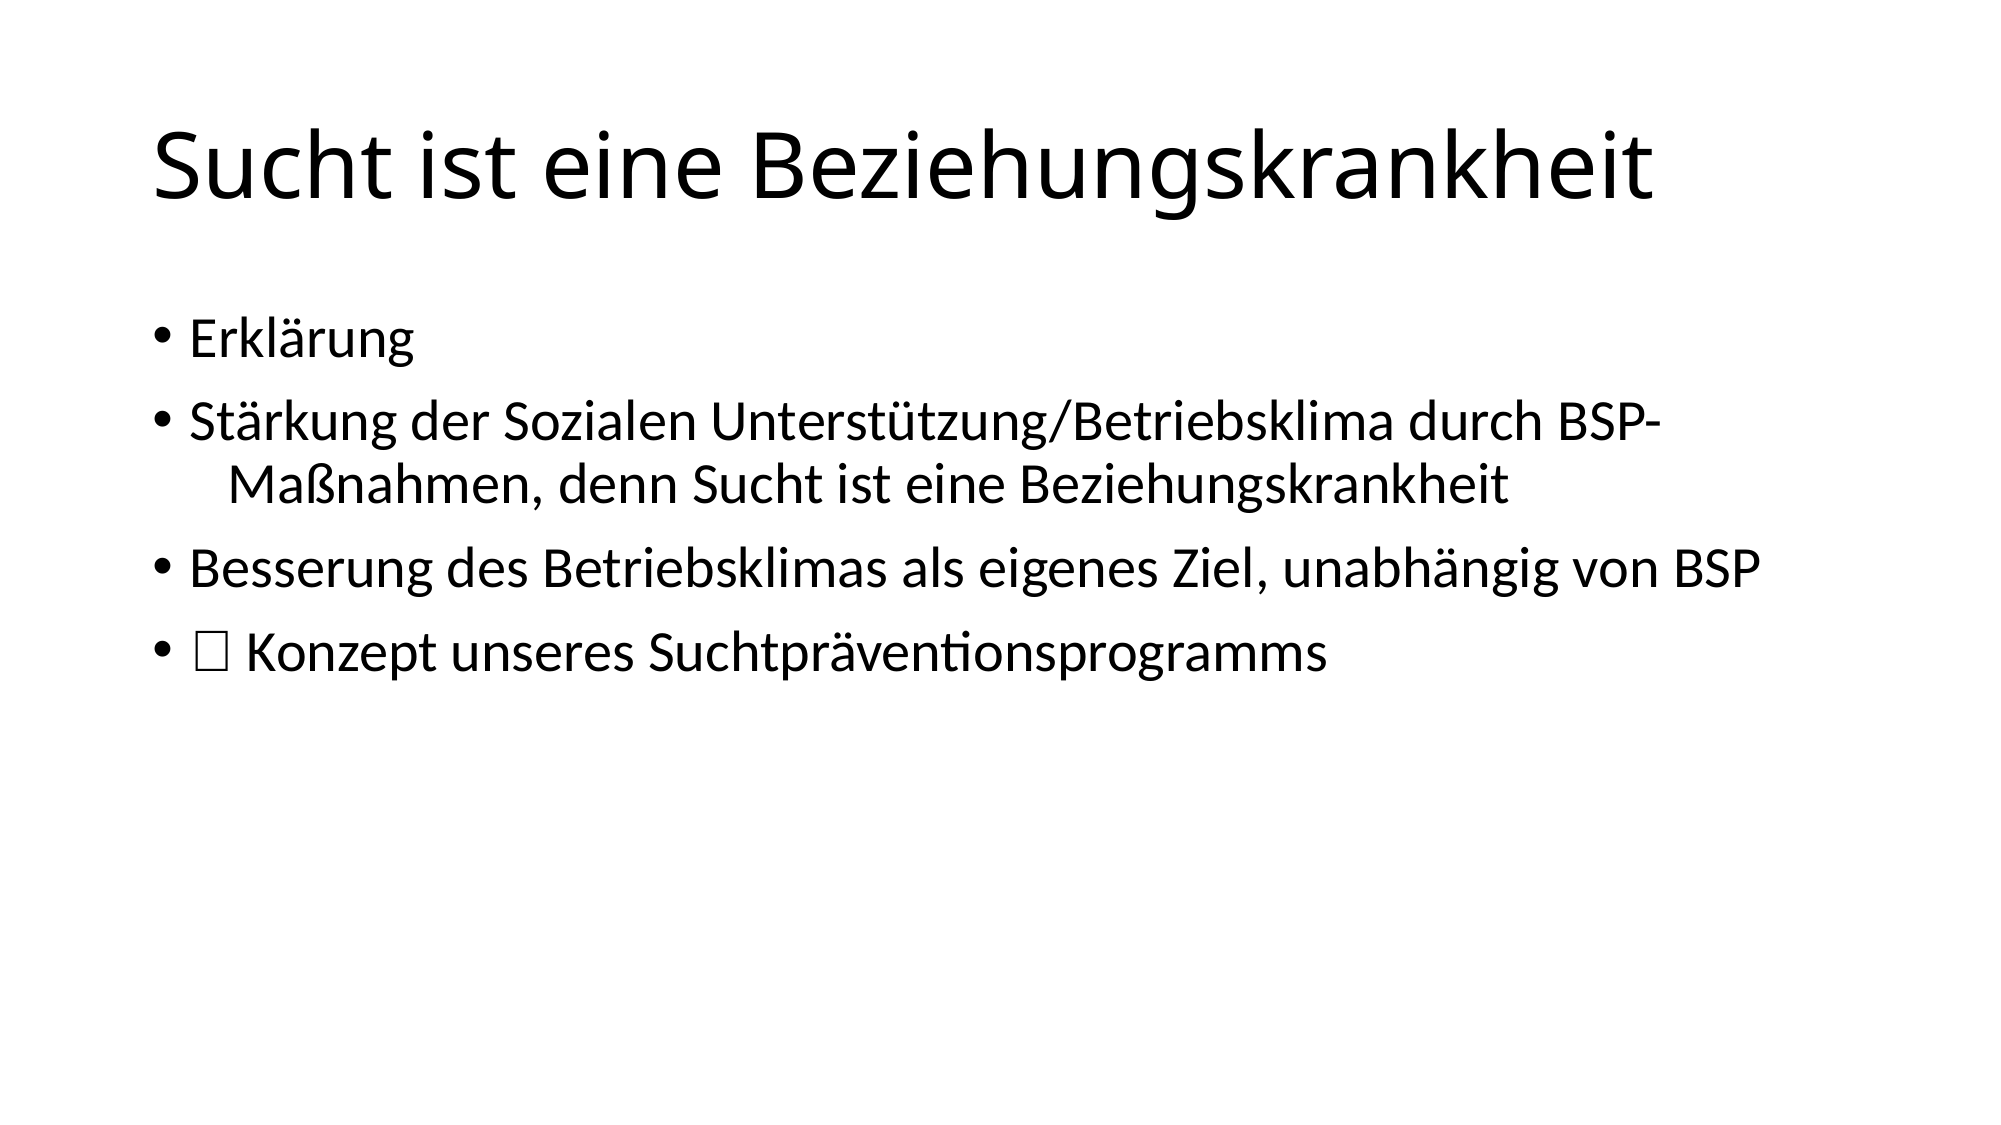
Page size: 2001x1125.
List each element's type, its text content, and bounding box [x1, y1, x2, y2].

list Erklärung Stärkung der Sozialen Unterstützung/Betriebsklima durch BSP-Maßnahmen, denn Sucht ist eine Beziehungskrankheit Besserung des Betriebsklimas als eigenes Ziel, unabhängig von BSP  Konzept unseres Suchtpräventionsprogramms [137, 299, 1863, 1014]
title Sucht ist eine Beziehungskrankheit [137, 59, 1863, 278]
